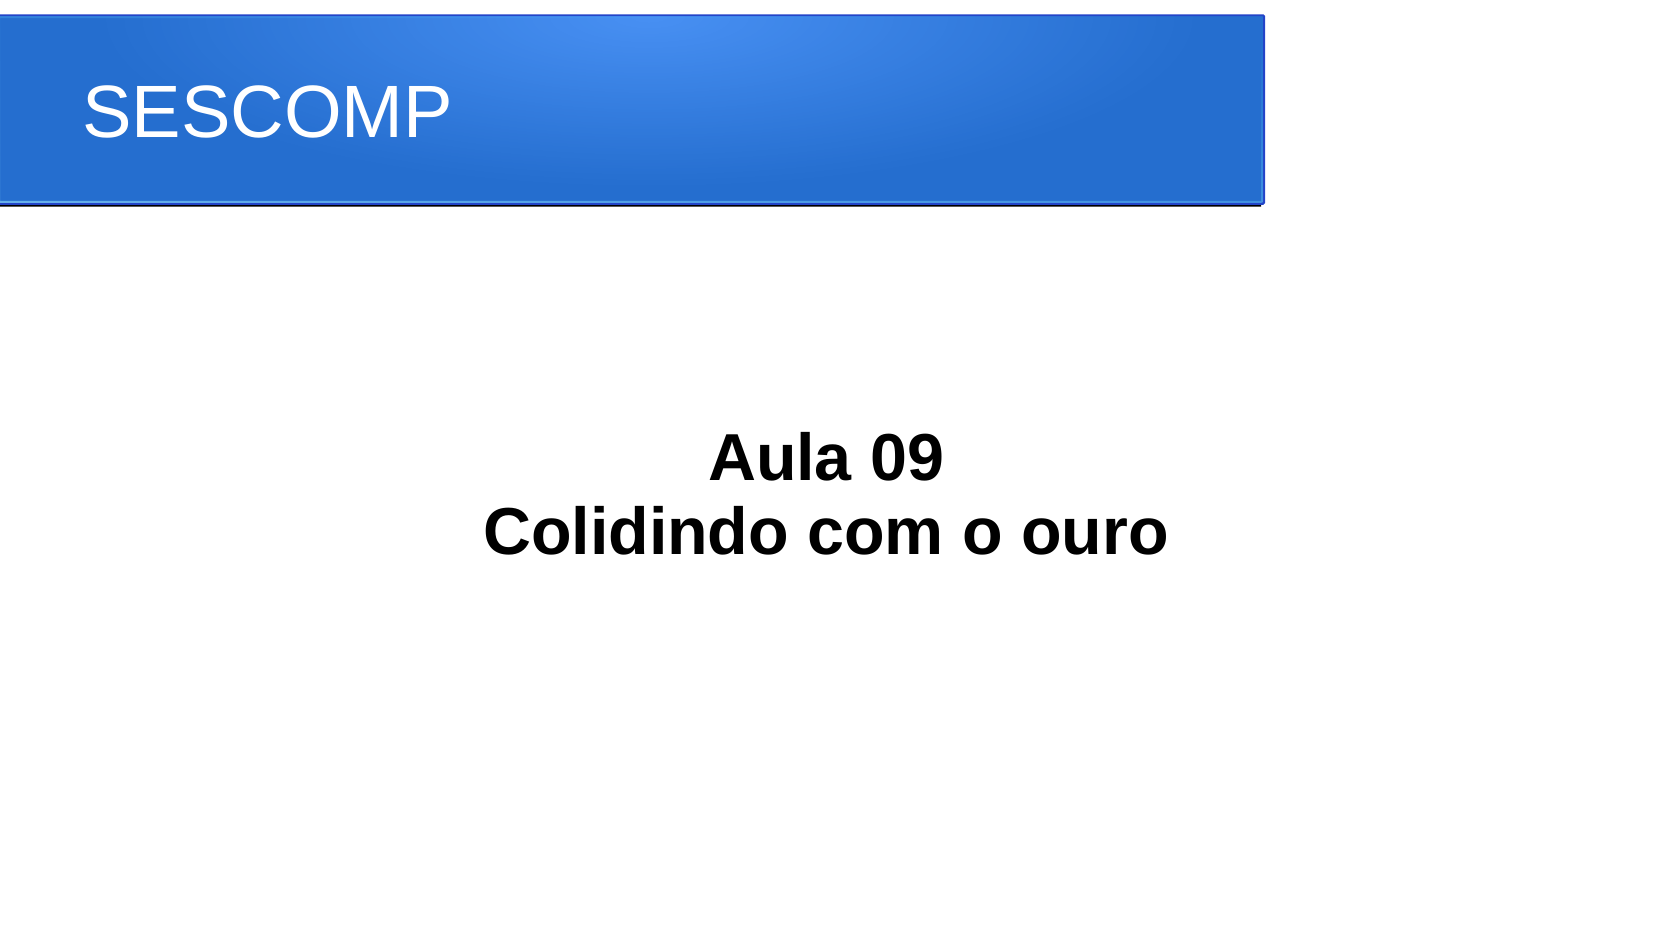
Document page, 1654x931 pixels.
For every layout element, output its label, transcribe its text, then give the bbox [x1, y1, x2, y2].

title SESCOMP [82, 35, 1234, 189]
subtitle Aula 09 Colidindo com o ouro [82, 224, 1571, 764]
